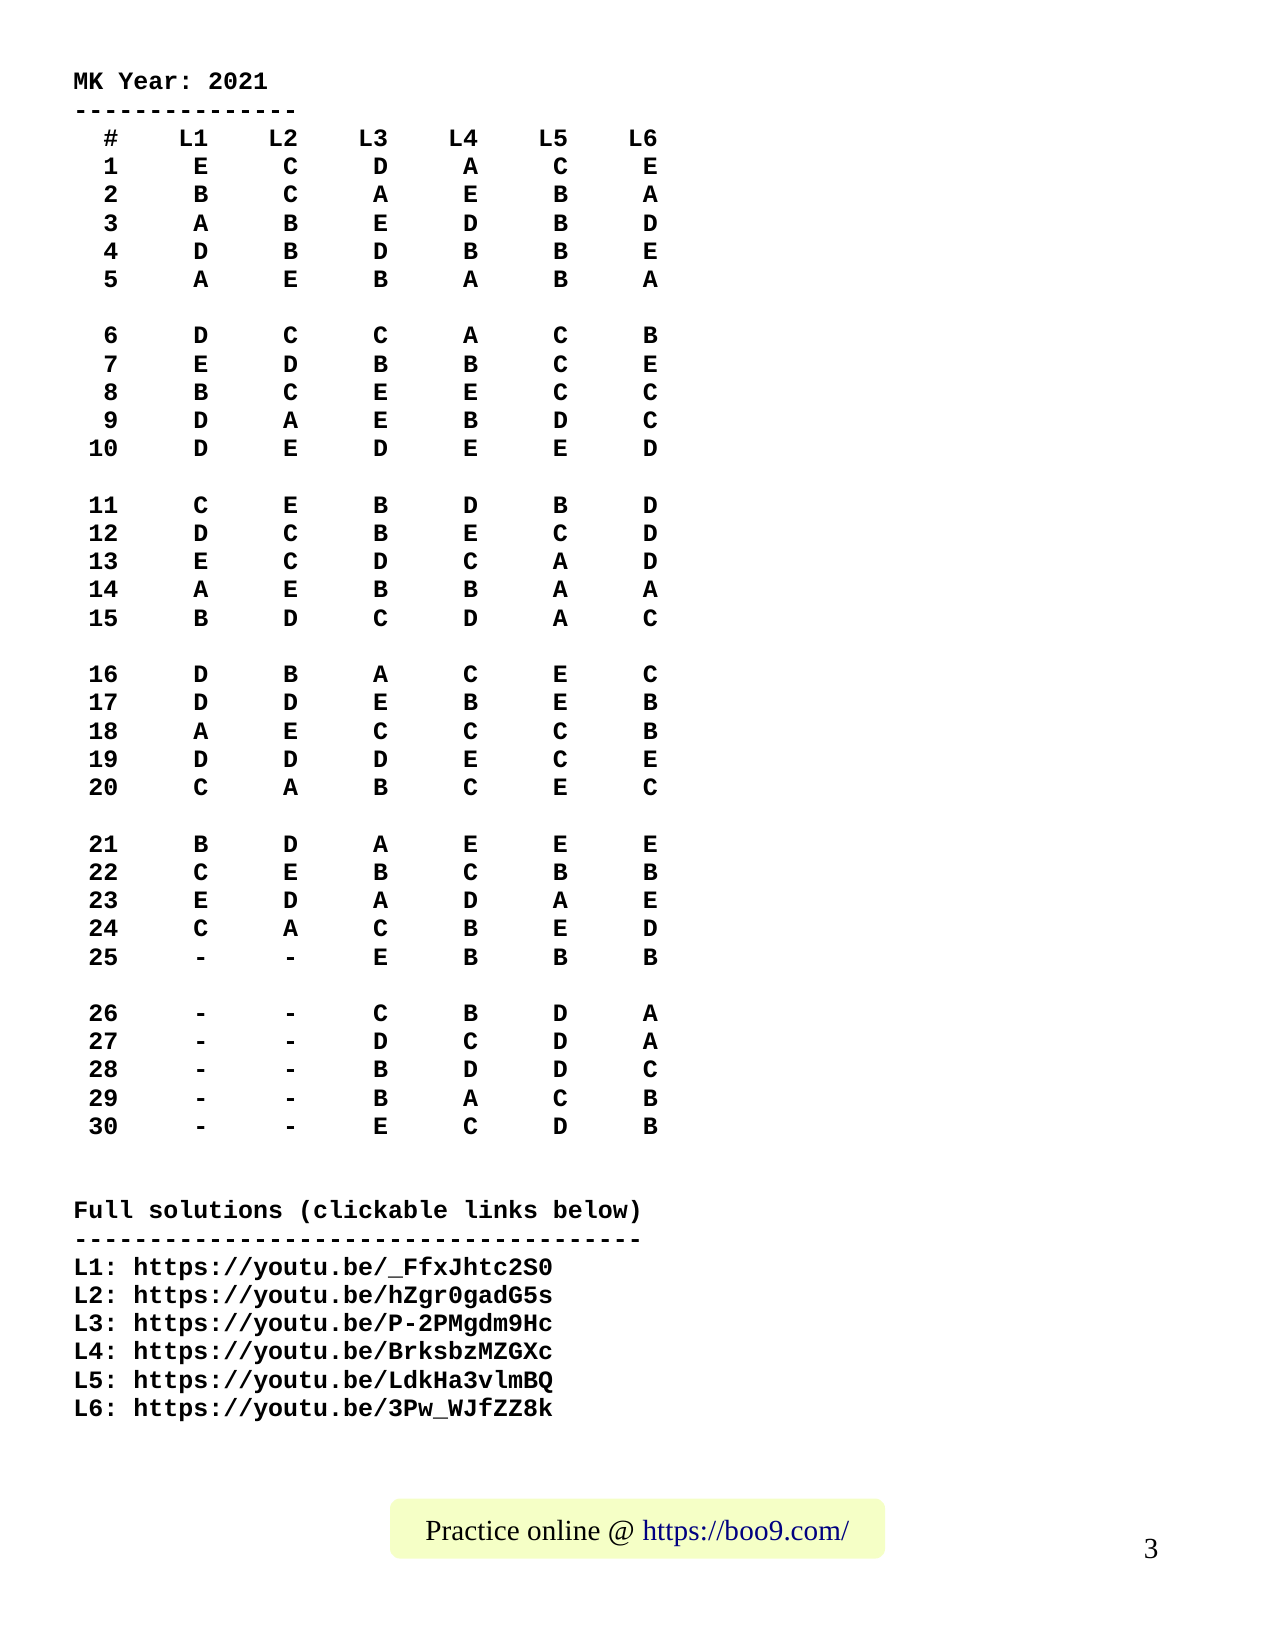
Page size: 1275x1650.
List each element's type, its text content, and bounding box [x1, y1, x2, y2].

text_box MK Year: 2021 --------------- # L1 L2 L3 L4 L5 L6 1 E C D A C E 2 B C A E B A 3 A B E D B D 4 D B D B B E 5 A E B A B A 6 D C C A C B 7 E D B B C E 8 B C E E C C 9 D A E B D C 10 D E D E E D 11 C E B D B D 12 D C B E C D 13 E C D C A D 14 A E B B A A 15 B D C D A C 16 D B A C E C 17 D D E B E B 18 A E C C C B 19 D D D E C E 20 C A B C E C 21 B D A E E E 22 C E B C B B 23 E D A D A E 24 C A C B E D 25 - - E B B B 26 - - C B D A 27 - - D C D A 28 - - B D D C 29 - - B A C B 30 - - E C D B Full solutions (clickable links below) -------------------------------------- L1: https://youtu.be/_FfxJhtc2S0 L2: https://youtu.be/hZgr0gadG5s L3: https://youtu.be/P-2PMgdm9Hc L4: https://youtu.be/BrksbzMZGXc L5: https://youtu.be/LdkHa3vlmBQ L6: https://youtu.be/3Pw_WJfZZ8k [58, 61, 989, 1432]
